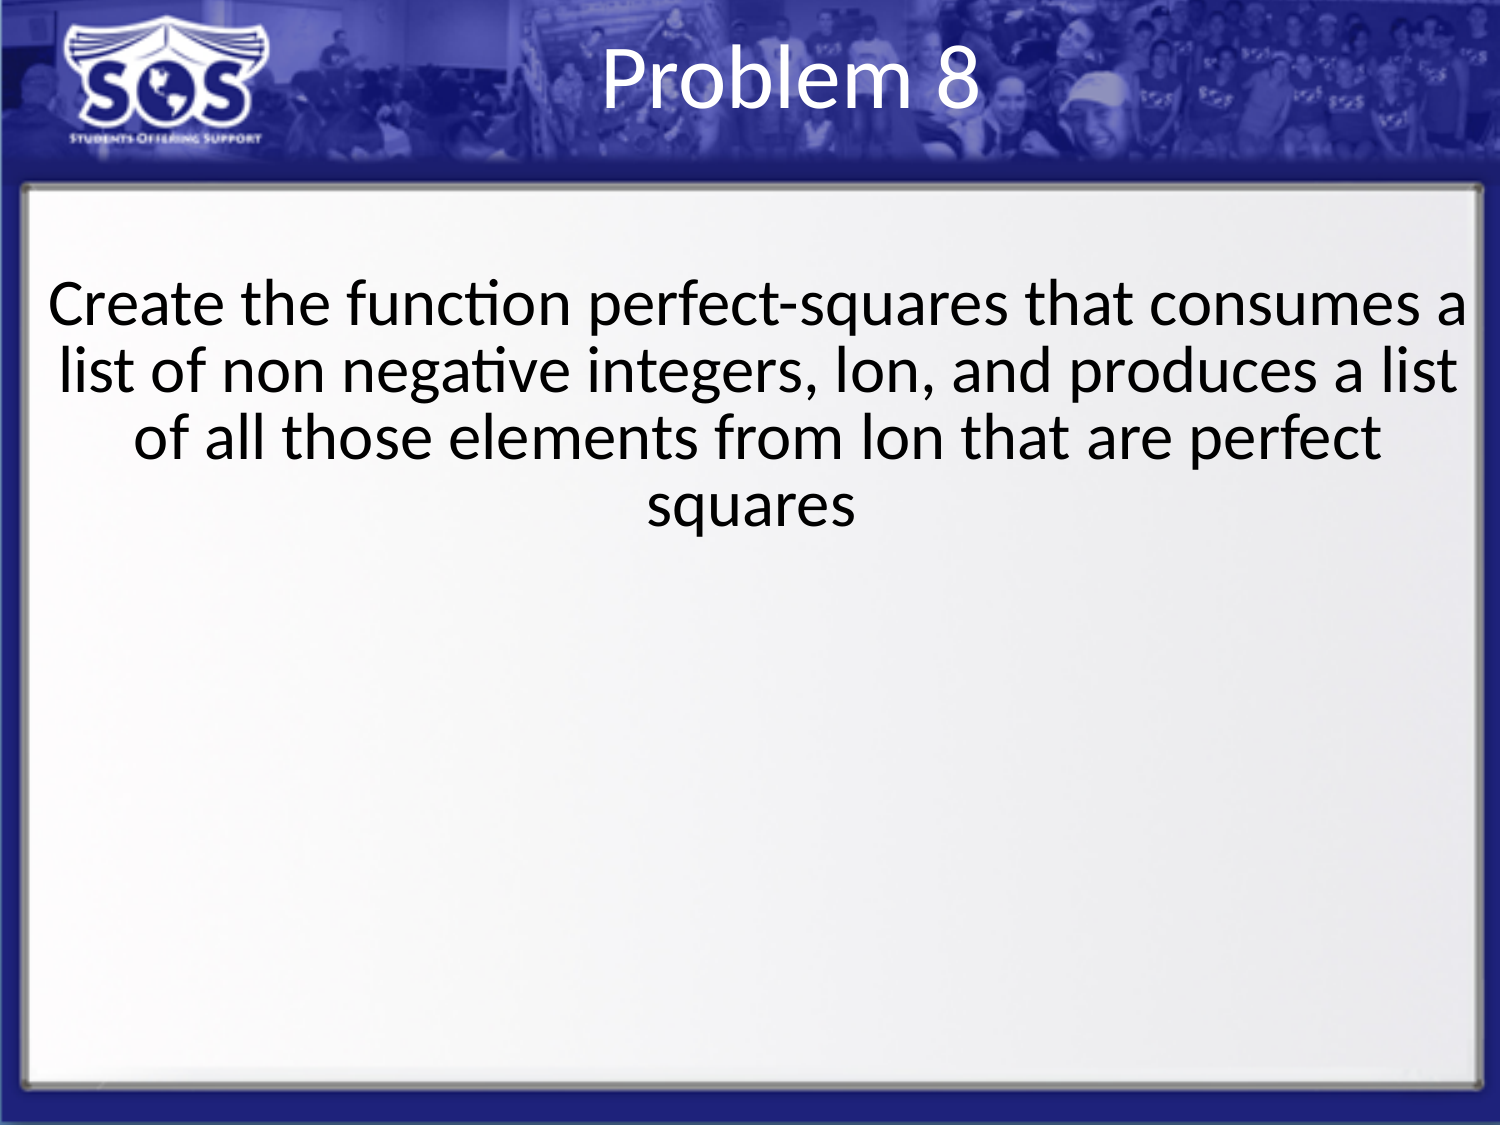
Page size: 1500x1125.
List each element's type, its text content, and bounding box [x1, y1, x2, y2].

text_box Problem 8 [230, 30, 1353, 157]
text_box Create the function perfect-squares that consumes a list of non negative integers, lon, and produces a list of all those elements from lon that are perfect squares [29, 268, 1489, 769]
picture [0, 0, 1500, 1125]
